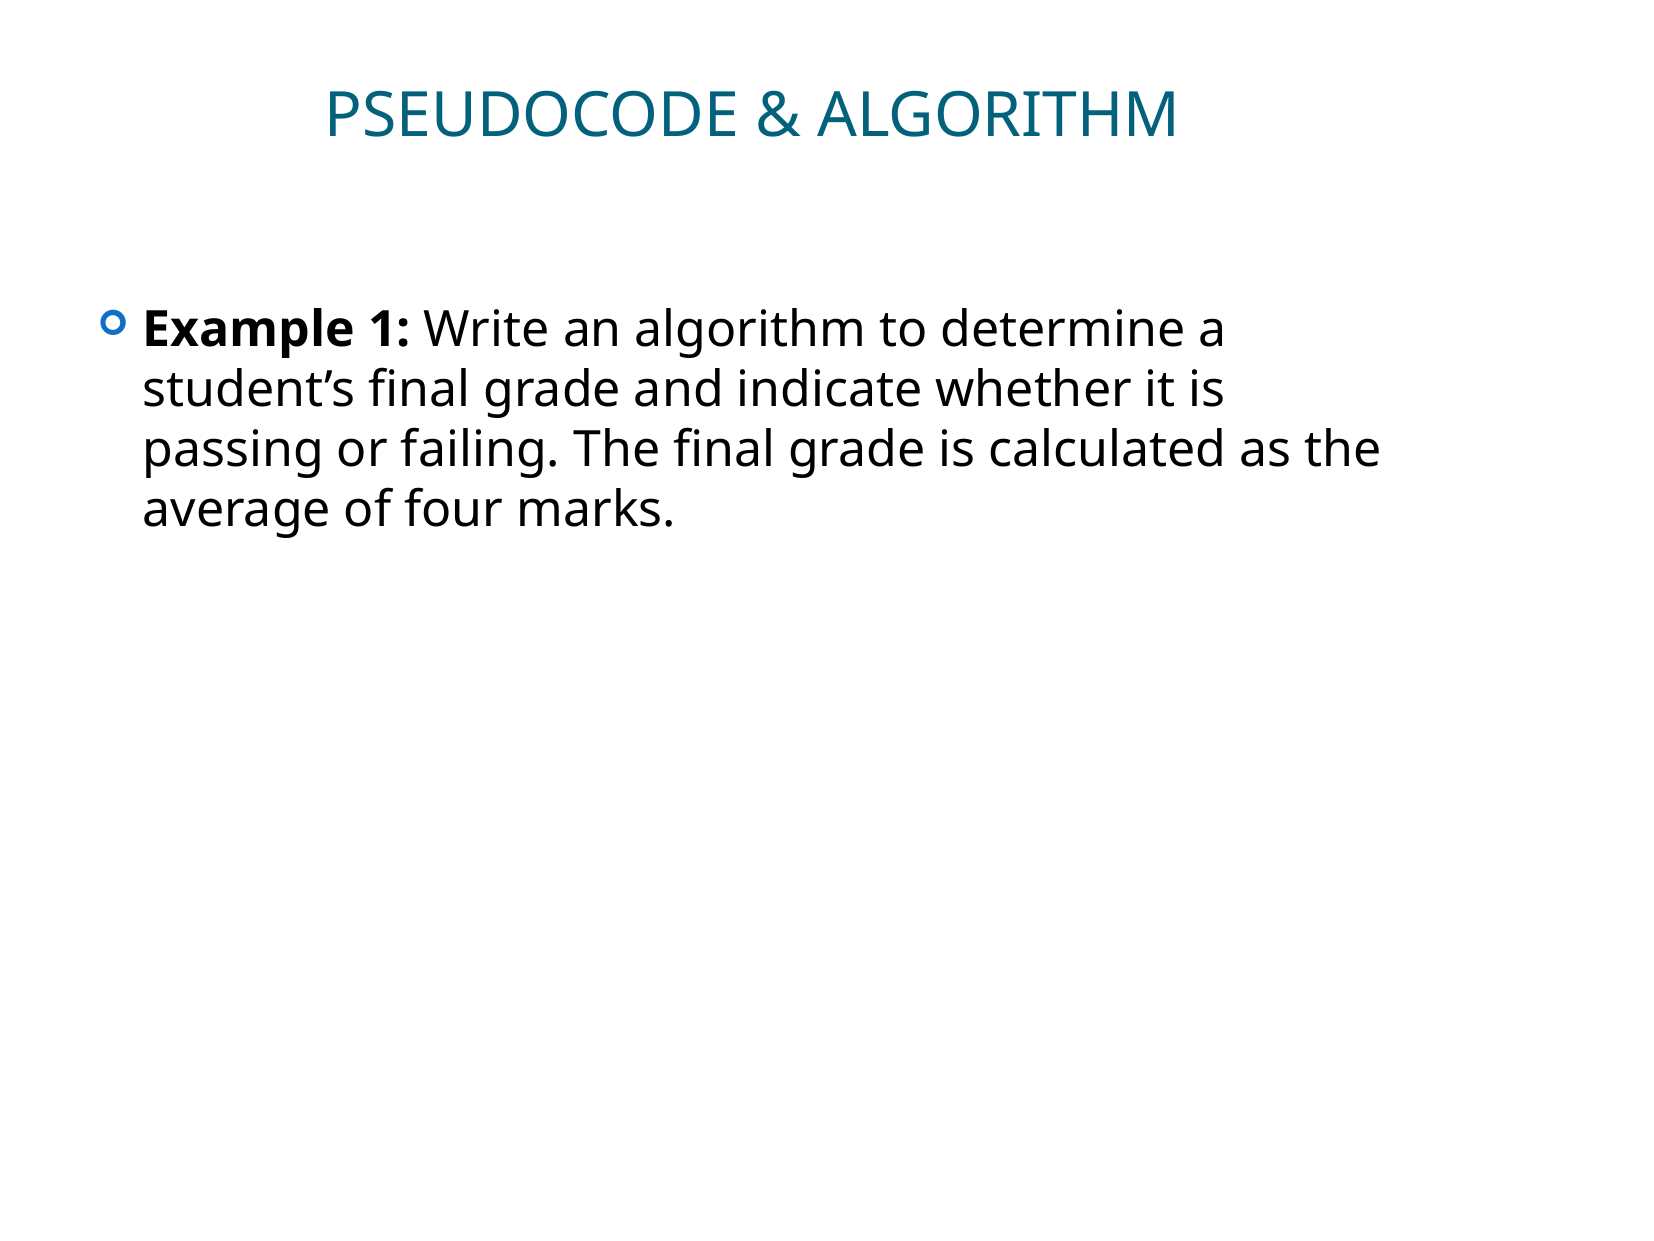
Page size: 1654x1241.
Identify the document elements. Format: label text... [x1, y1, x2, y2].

list Example 1: Write an algorithm to determine a student’s final grade and indicate whether it is passing or failing. The final grade is calculated as the average of four marks. [82, 289, 1433, 1171]
title Pseudocode & Algorithm [78, 4, 1429, 157]
